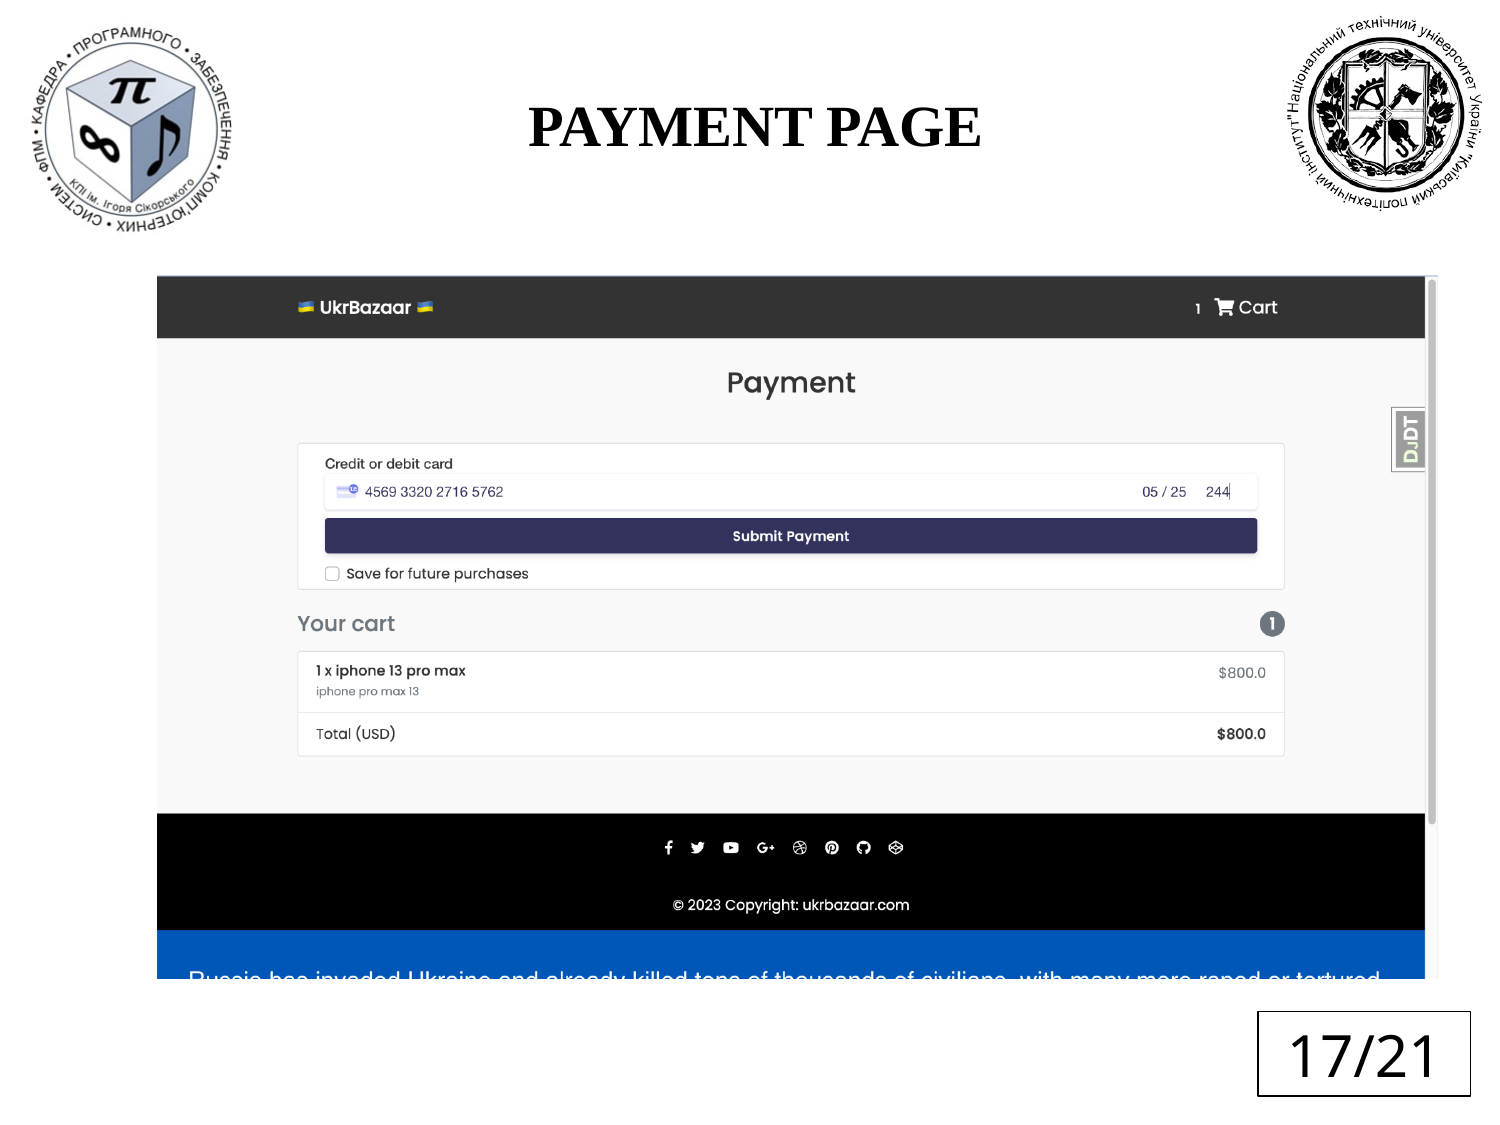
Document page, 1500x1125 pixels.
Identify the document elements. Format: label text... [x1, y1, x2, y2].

picture [16, 12, 254, 251]
text_box 17/21 [1257, 1011, 1471, 1097]
picture [157, 275, 1438, 979]
picture [1283, 12, 1484, 213]
title PAYMENT PAGE [206, 0, 1306, 259]
